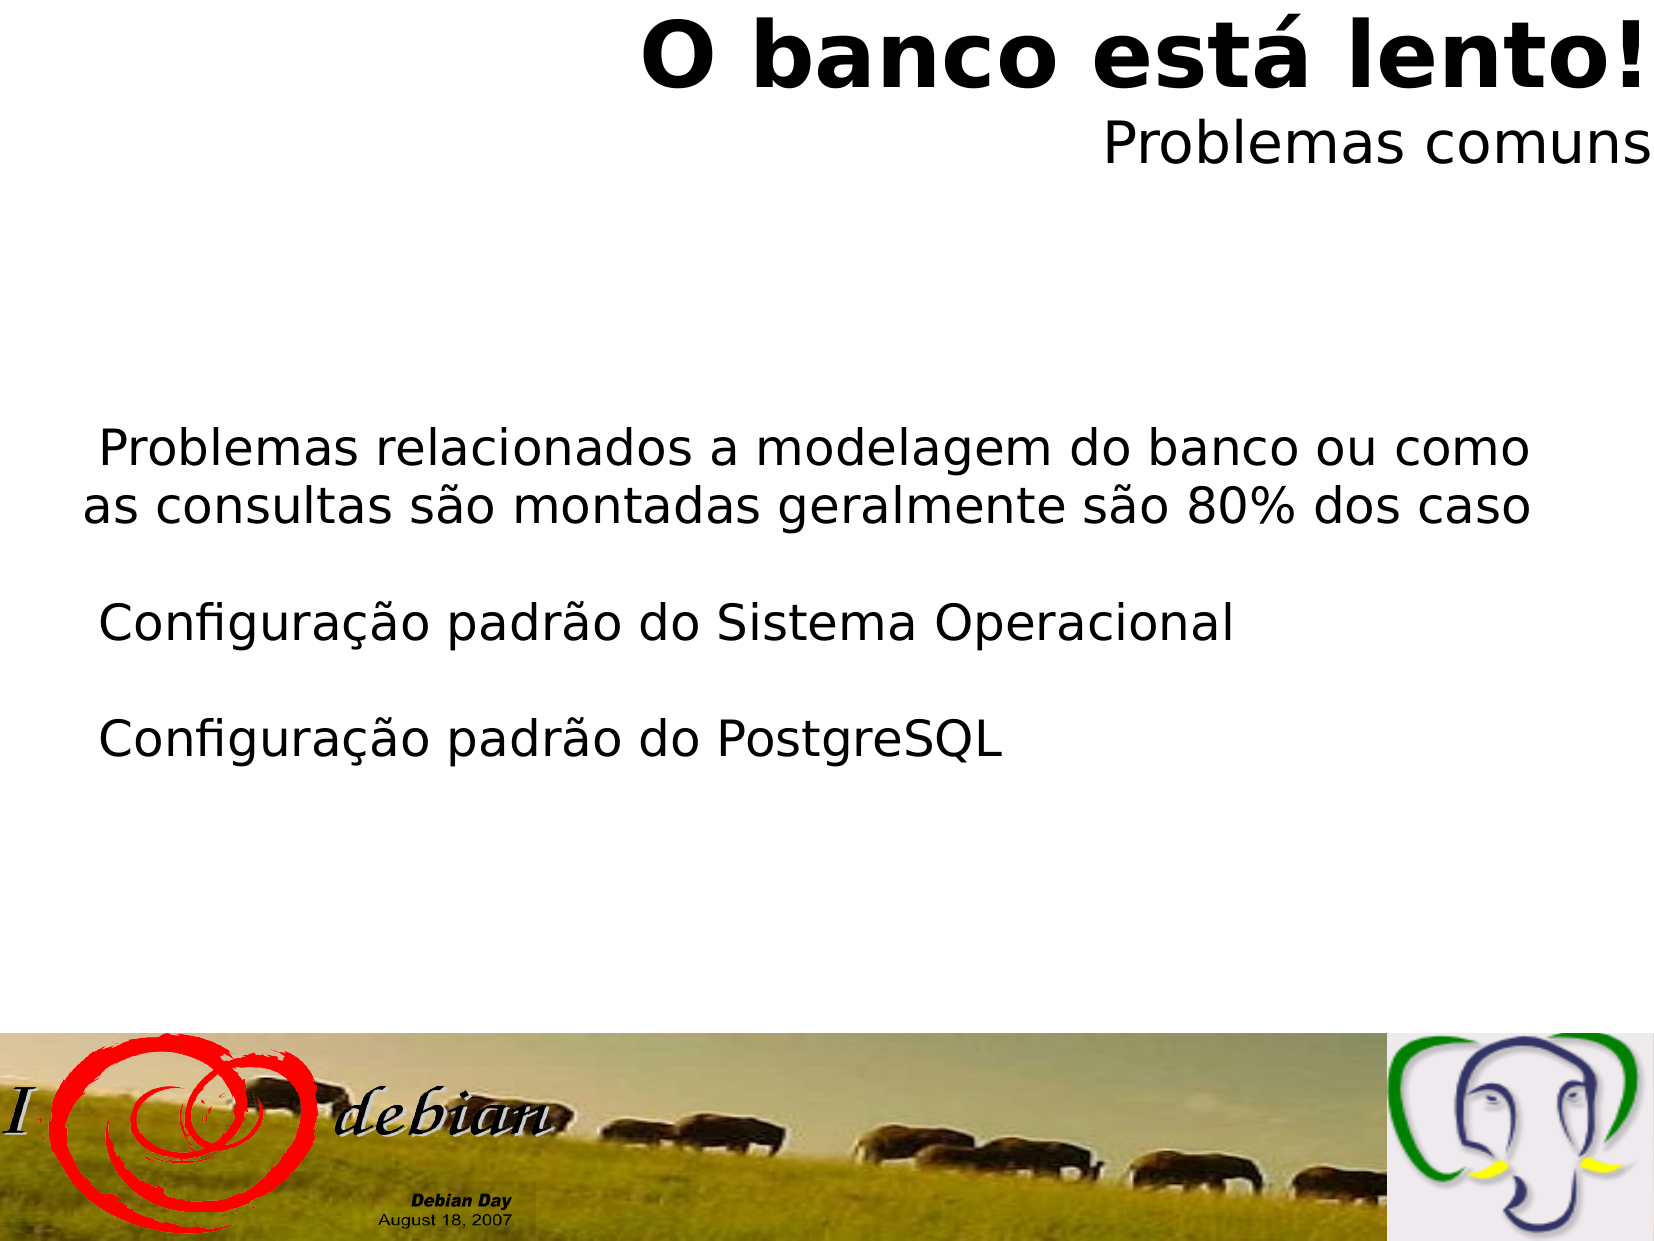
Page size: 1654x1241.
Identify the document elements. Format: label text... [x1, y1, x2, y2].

picture [0, 1033, 1654, 1241]
subtitle Problemas relacionados a modelagem do banco ou como as consultas são montadas geralmente são 80% dos caso Configuração padrão do Sistema Operacional Configuração padrão do PostgreSQL [82, 236, 1571, 952]
title O banco está lento! Problemas comuns [472, 2, 1654, 178]
